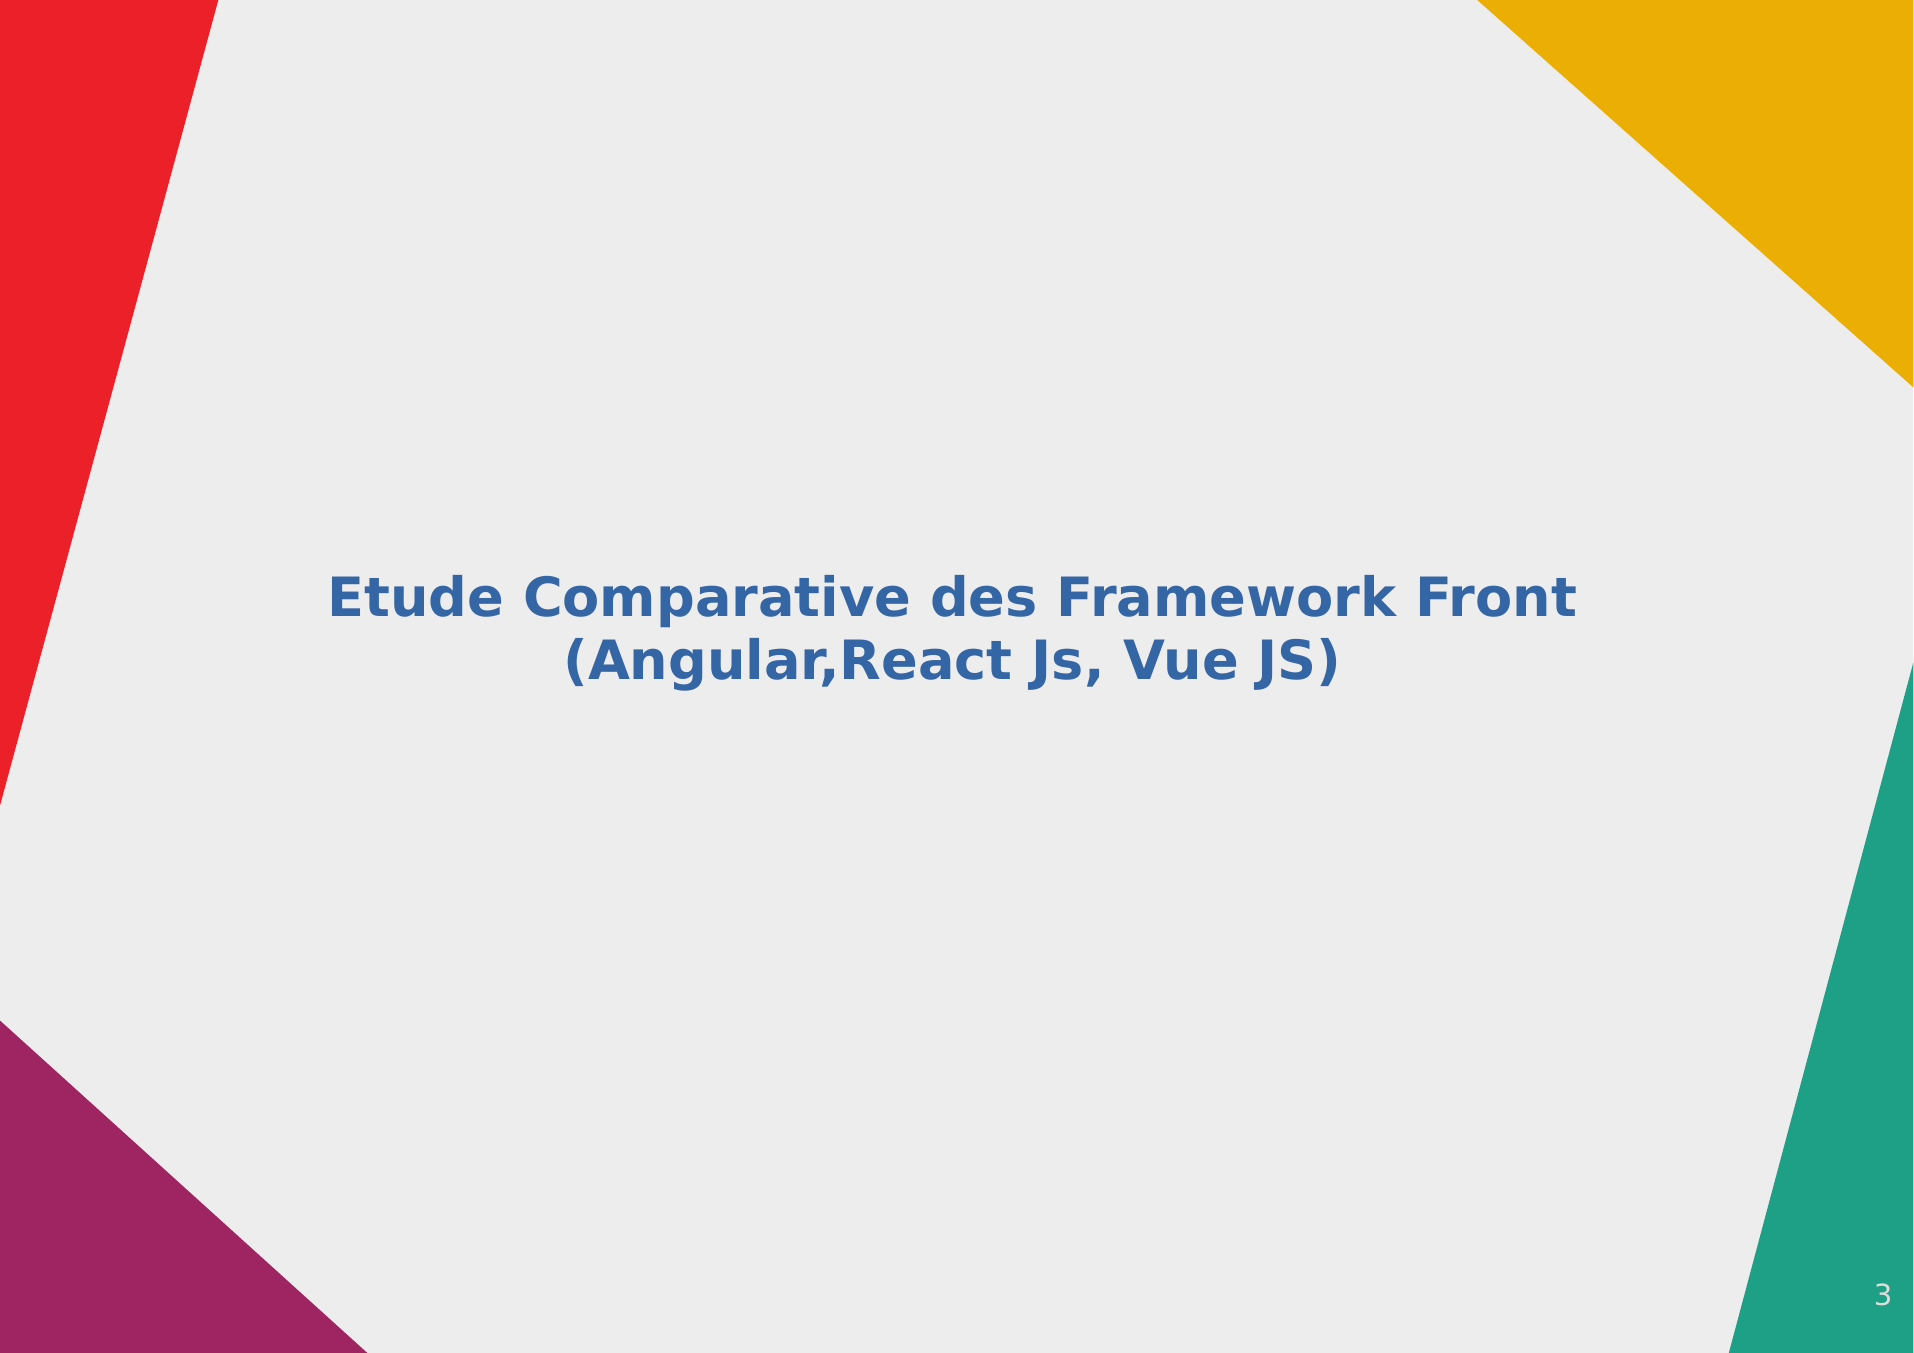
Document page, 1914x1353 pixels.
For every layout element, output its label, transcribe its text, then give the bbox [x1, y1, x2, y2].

title Etude Comparative des Framework Front (Angular,React Js, Vue JS) [129, 340, 1777, 918]
